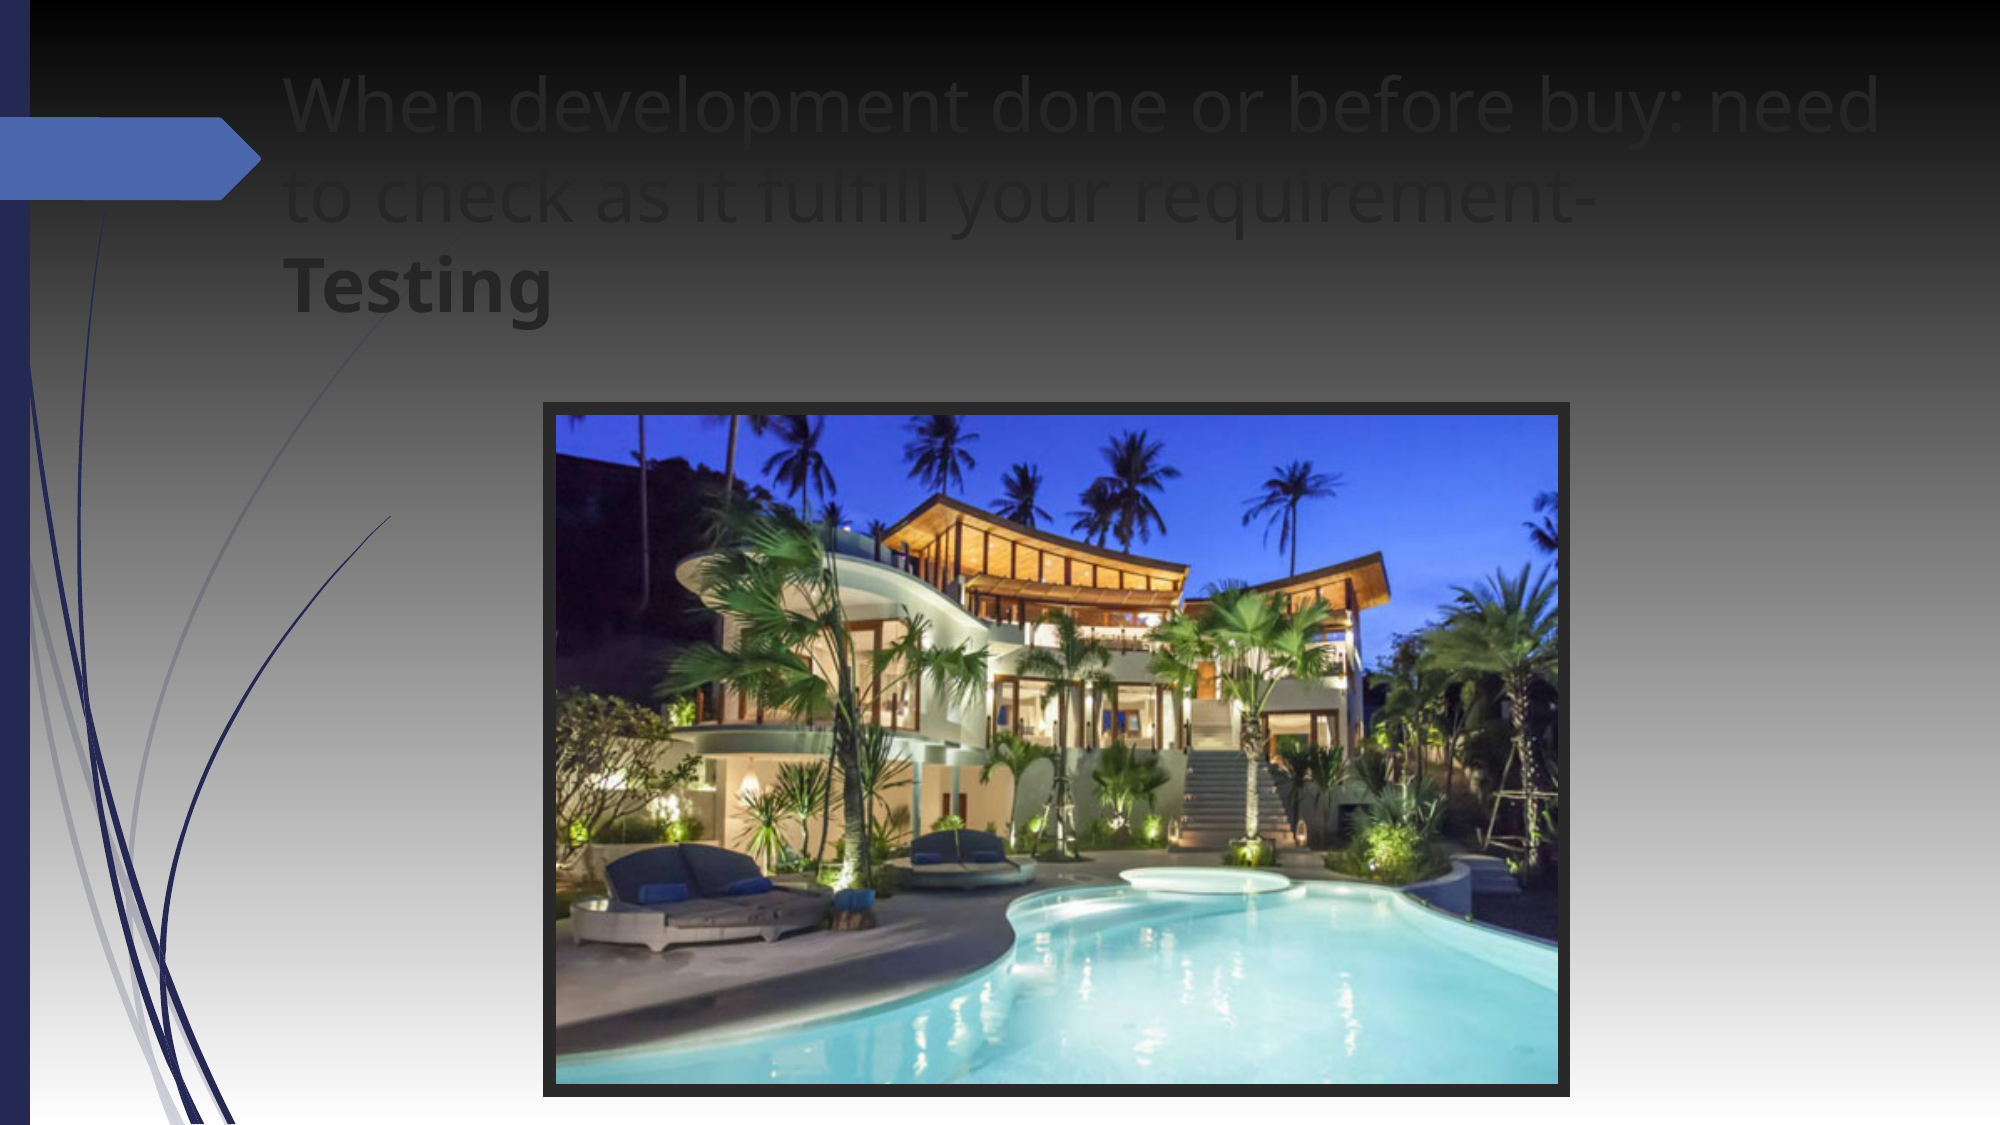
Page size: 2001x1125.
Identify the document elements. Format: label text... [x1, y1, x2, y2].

title When development done or before buy: need to check as it fulfill your requirement- Testing [267, 50, 1957, 336]
picture [555, 414, 1558, 1085]
